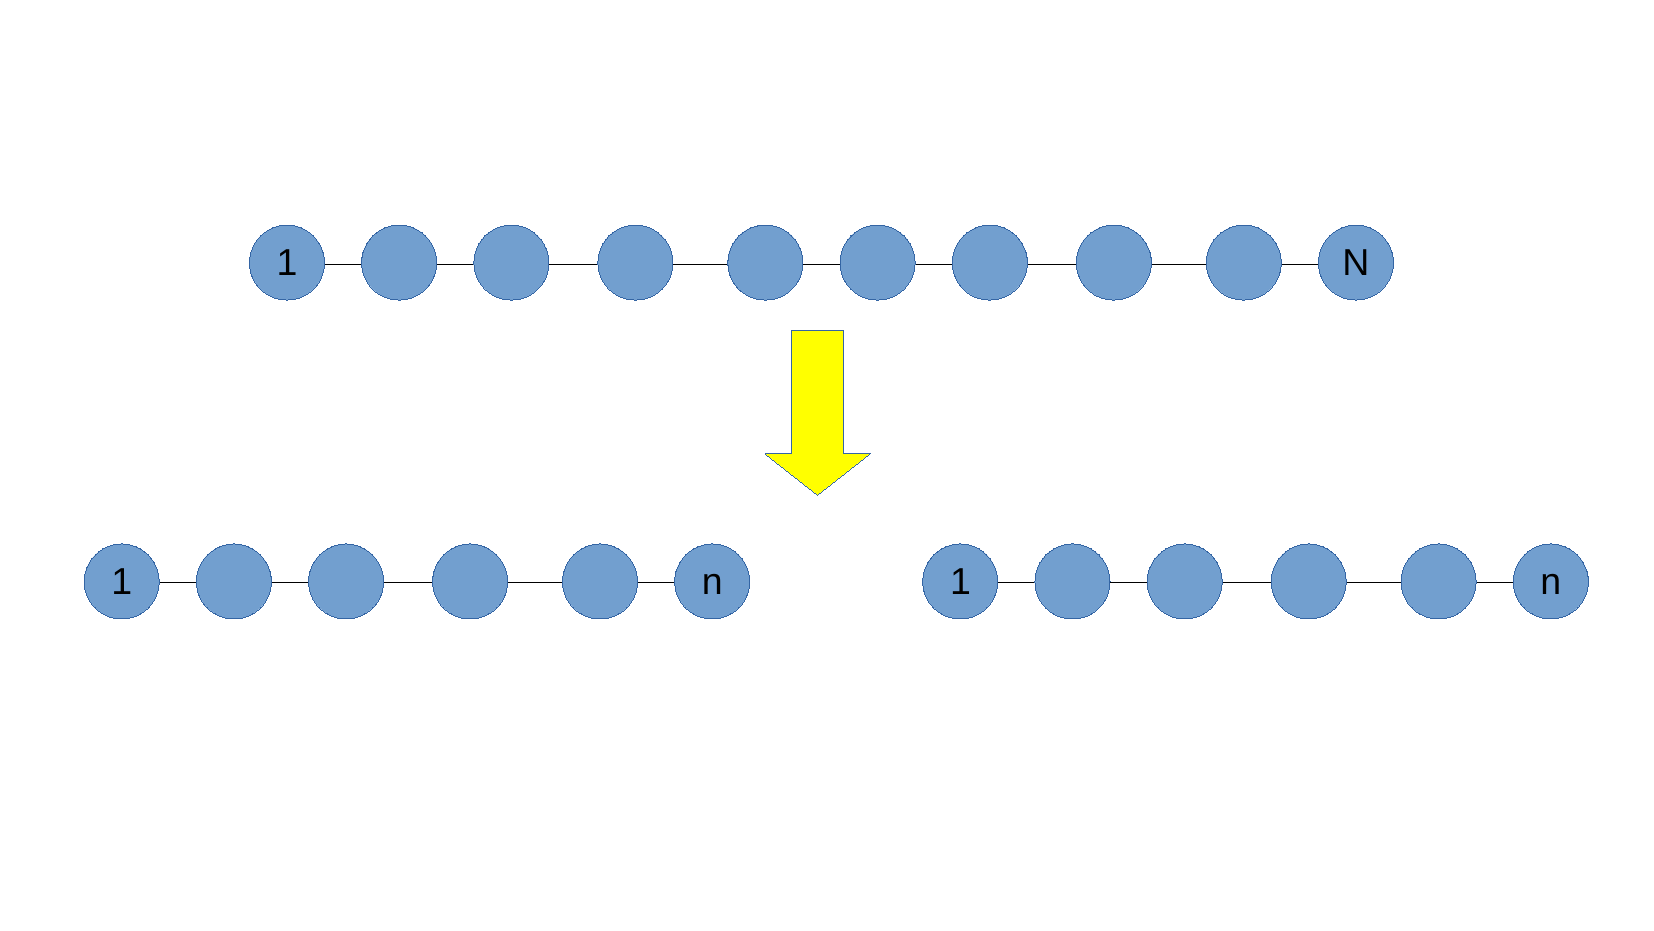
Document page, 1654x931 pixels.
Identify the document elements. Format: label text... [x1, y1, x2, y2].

text_box [308, 543, 384, 619]
text_box [1034, 543, 1111, 619]
text_box [597, 225, 673, 301]
text_box [473, 225, 549, 301]
text_box [1076, 225, 1152, 301]
text_box [432, 543, 508, 619]
text_box [1206, 225, 1282, 301]
text_box n [1513, 543, 1589, 619]
text_box n [674, 543, 750, 619]
text_box [1271, 543, 1347, 619]
text_box 1 [922, 543, 998, 619]
text_box 1 [84, 543, 160, 619]
text_box [727, 225, 803, 301]
text_box [196, 543, 272, 619]
text_box [840, 225, 916, 301]
text_box 1 [249, 225, 325, 301]
text_box [952, 225, 1028, 301]
text_box [361, 225, 437, 301]
text_box [562, 543, 638, 619]
text_box N [1318, 225, 1394, 301]
text_box [1147, 543, 1223, 619]
text_box [765, 330, 871, 496]
text_box [1401, 543, 1477, 619]
